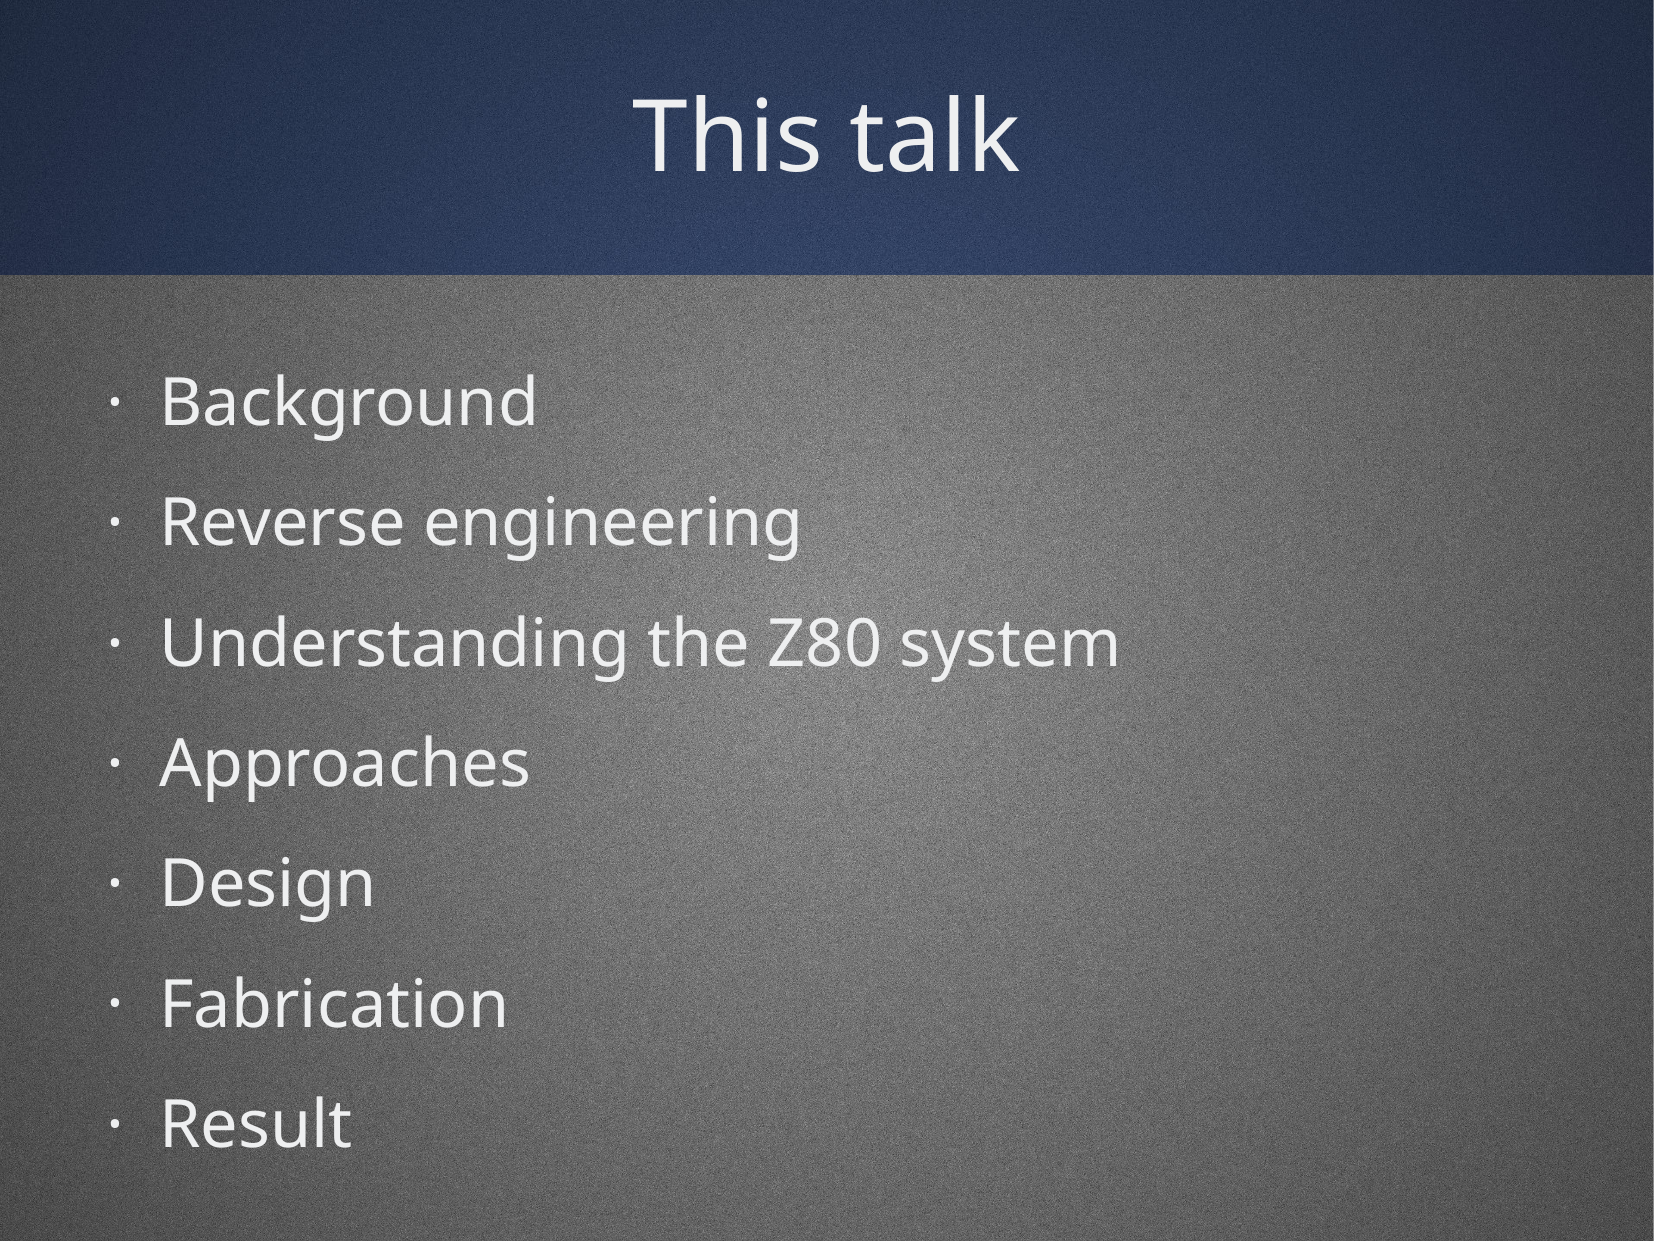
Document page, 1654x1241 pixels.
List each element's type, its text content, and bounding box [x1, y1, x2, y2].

list Background Reverse engineering Understanding the Z80 system Approaches Design Fabrication Result [88, 354, 1565, 1063]
picture [0, 0, 1654, 1241]
title This talk [88, 29, 1565, 237]
